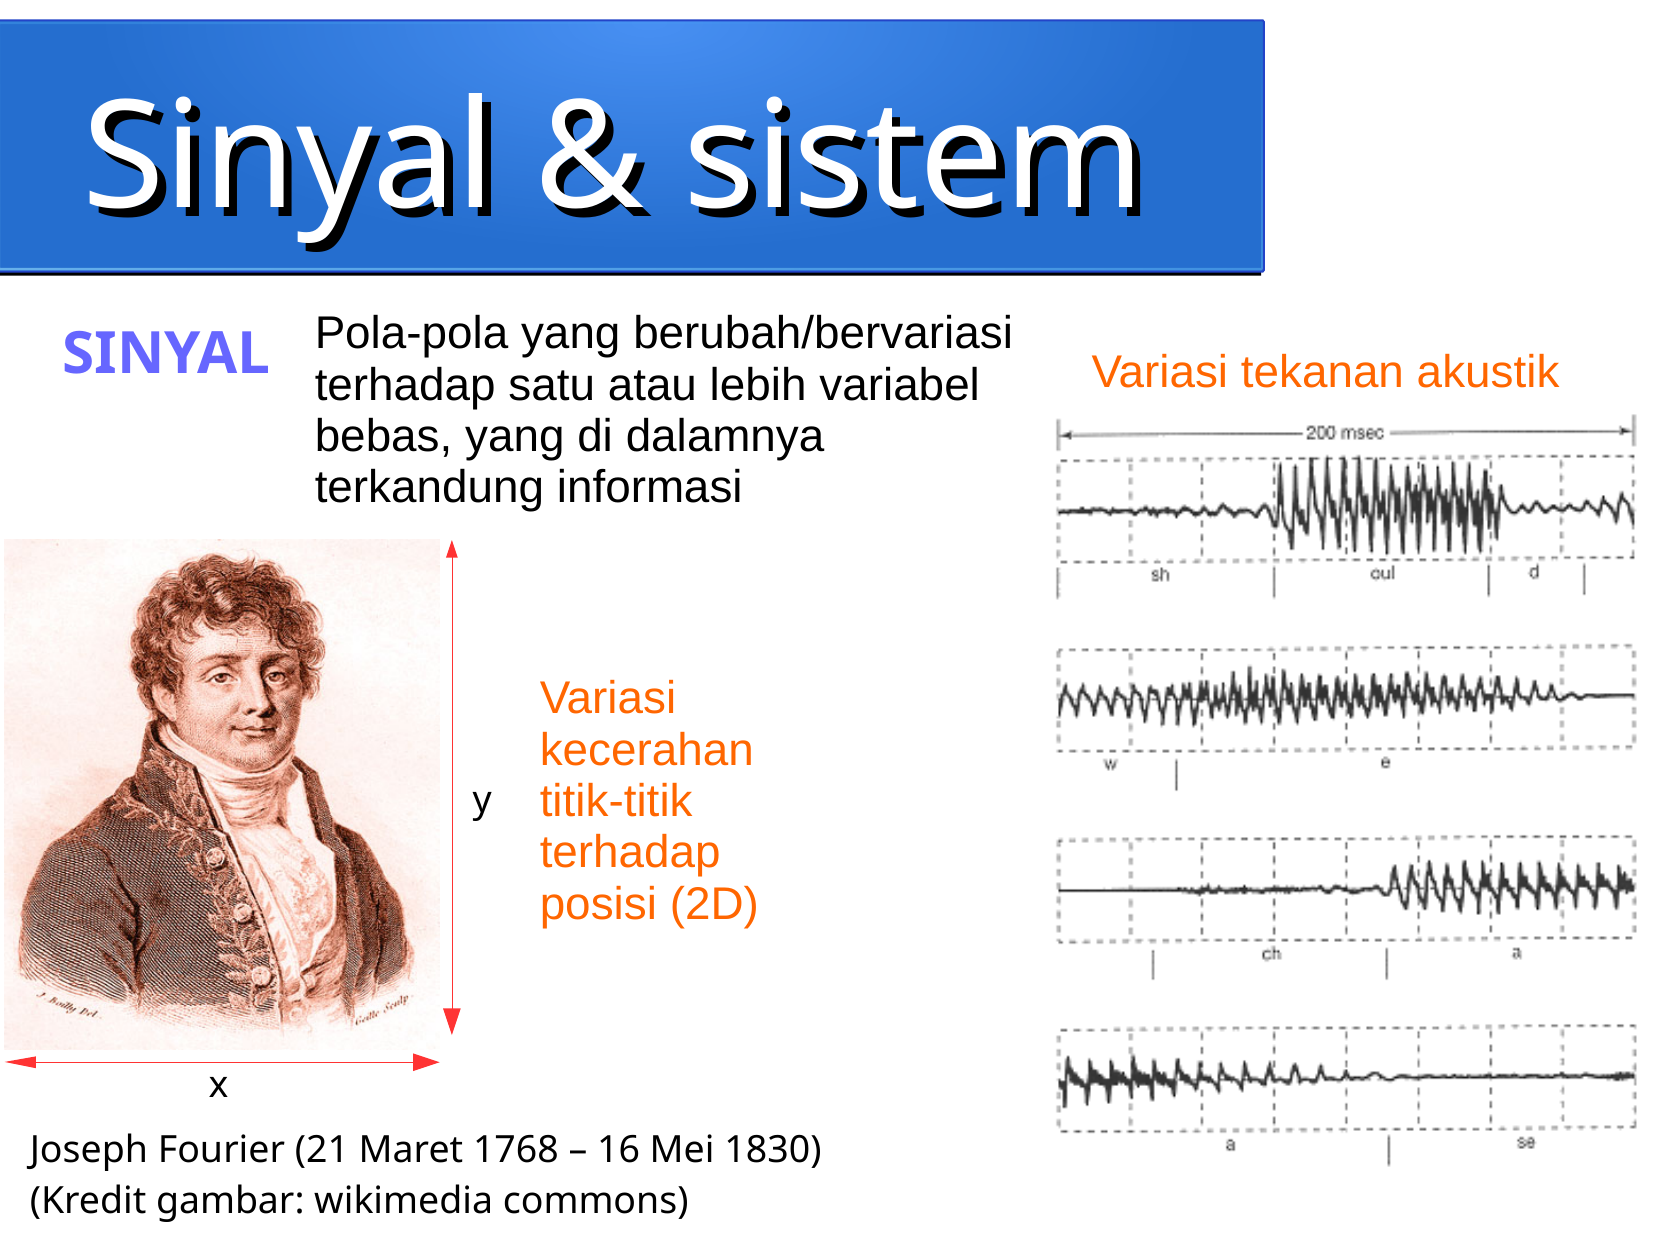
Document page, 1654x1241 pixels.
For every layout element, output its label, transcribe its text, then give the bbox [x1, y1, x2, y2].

text_box y [457, 765, 507, 823]
text_box Variasi tekanan akustik [1076, 338, 1576, 406]
picture [1040, 404, 1654, 1186]
picture [4, 539, 440, 1051]
text_box Joseph Fourier (21 Maret 1768 – 16 Mei 1830) (Kredit gambar: wikimedia commons) [15, 1115, 844, 1216]
text_box SINYAL [48, 303, 288, 385]
text_box Variasi kecerahan titik-titik terhadap posisi (2D) [525, 665, 826, 937]
title Sinyal & sistem [82, 47, 1235, 252]
text_box Pola-pola yang berubah/bervariasi terhadap satu atau lebih variabel bebas, yang di dalamnya terkandung informasi [300, 300, 1081, 520]
text_box x [193, 1050, 244, 1108]
